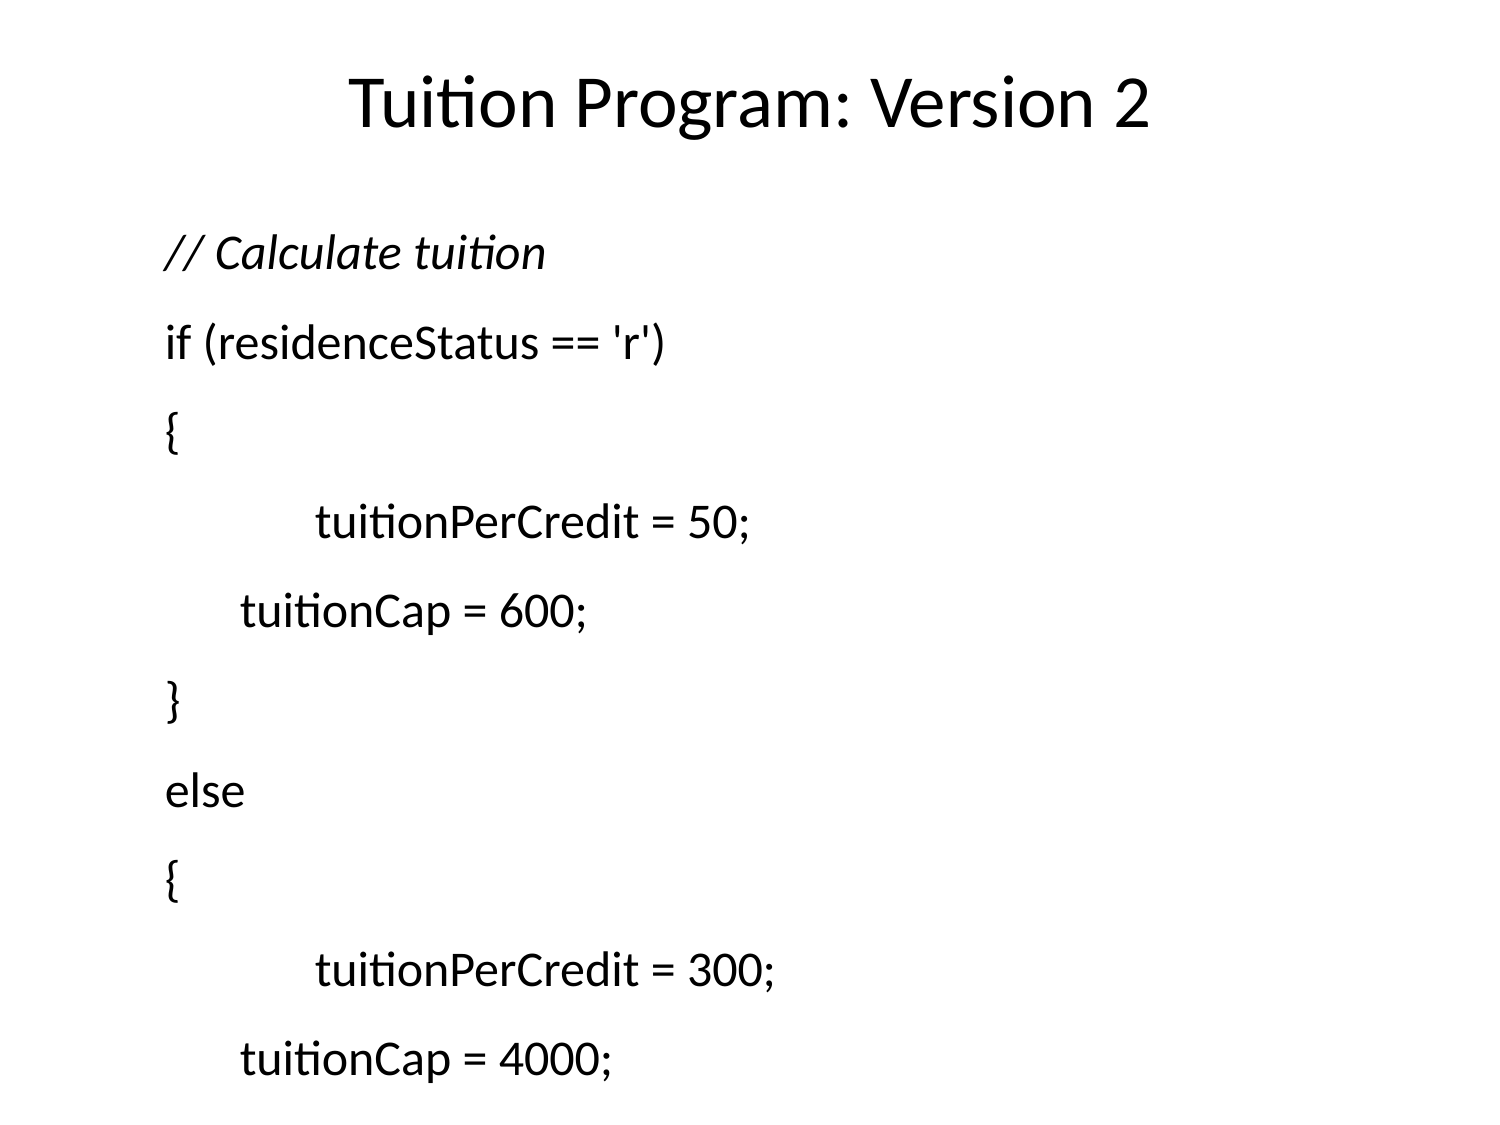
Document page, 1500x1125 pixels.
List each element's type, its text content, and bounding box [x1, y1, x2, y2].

list // Calculate tuition if (residenceStatus == 'r') { tuitionPerCredit = 50; tuitionCap = 600; } else { tuitionPerCredit = 300; tuitionCap = 4000; } tuition = tuitionPerCredit * numCredits; [75, 212, 1450, 955]
title Tuition Program: Version 2 [75, 45, 1425, 212]
